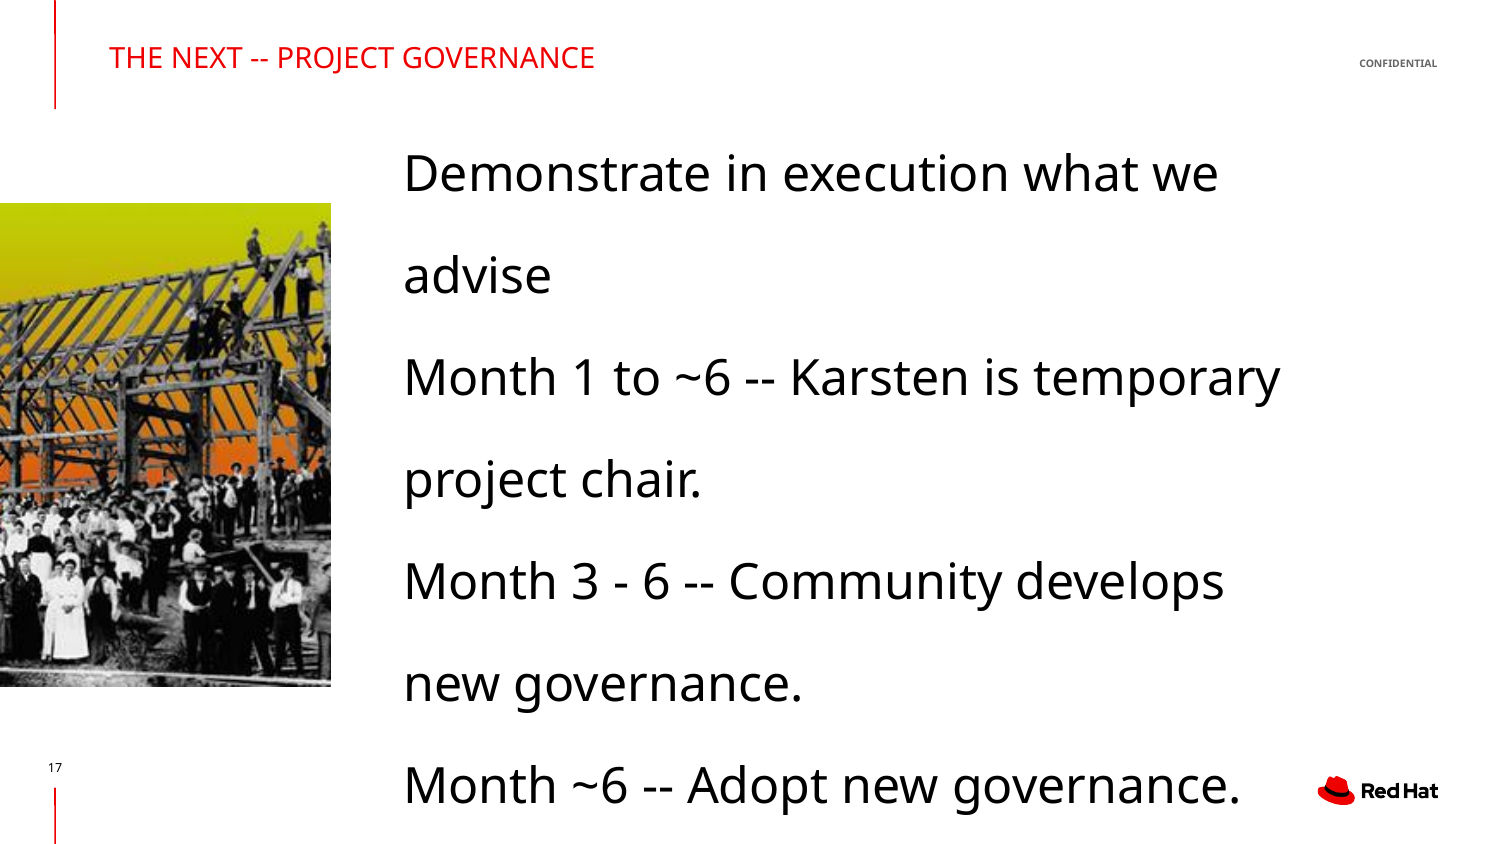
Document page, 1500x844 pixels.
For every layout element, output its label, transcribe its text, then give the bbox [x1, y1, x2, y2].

picture [0, 203, 331, 688]
title Demonstrate in execution what we advise Month 1 to ~6 -- Karsten is temporary project chair. Month 3 - 6 -- Community develops new governance. Month ~6 -- Adopt new governance. [403, 203, 1335, 688]
subtitle THE NEXT -- PROJECT GOVERNANCE [55, 6, 689, 108]
picture [1317, 776, 1438, 805]
slide_number <number> [10, 759, 101, 777]
